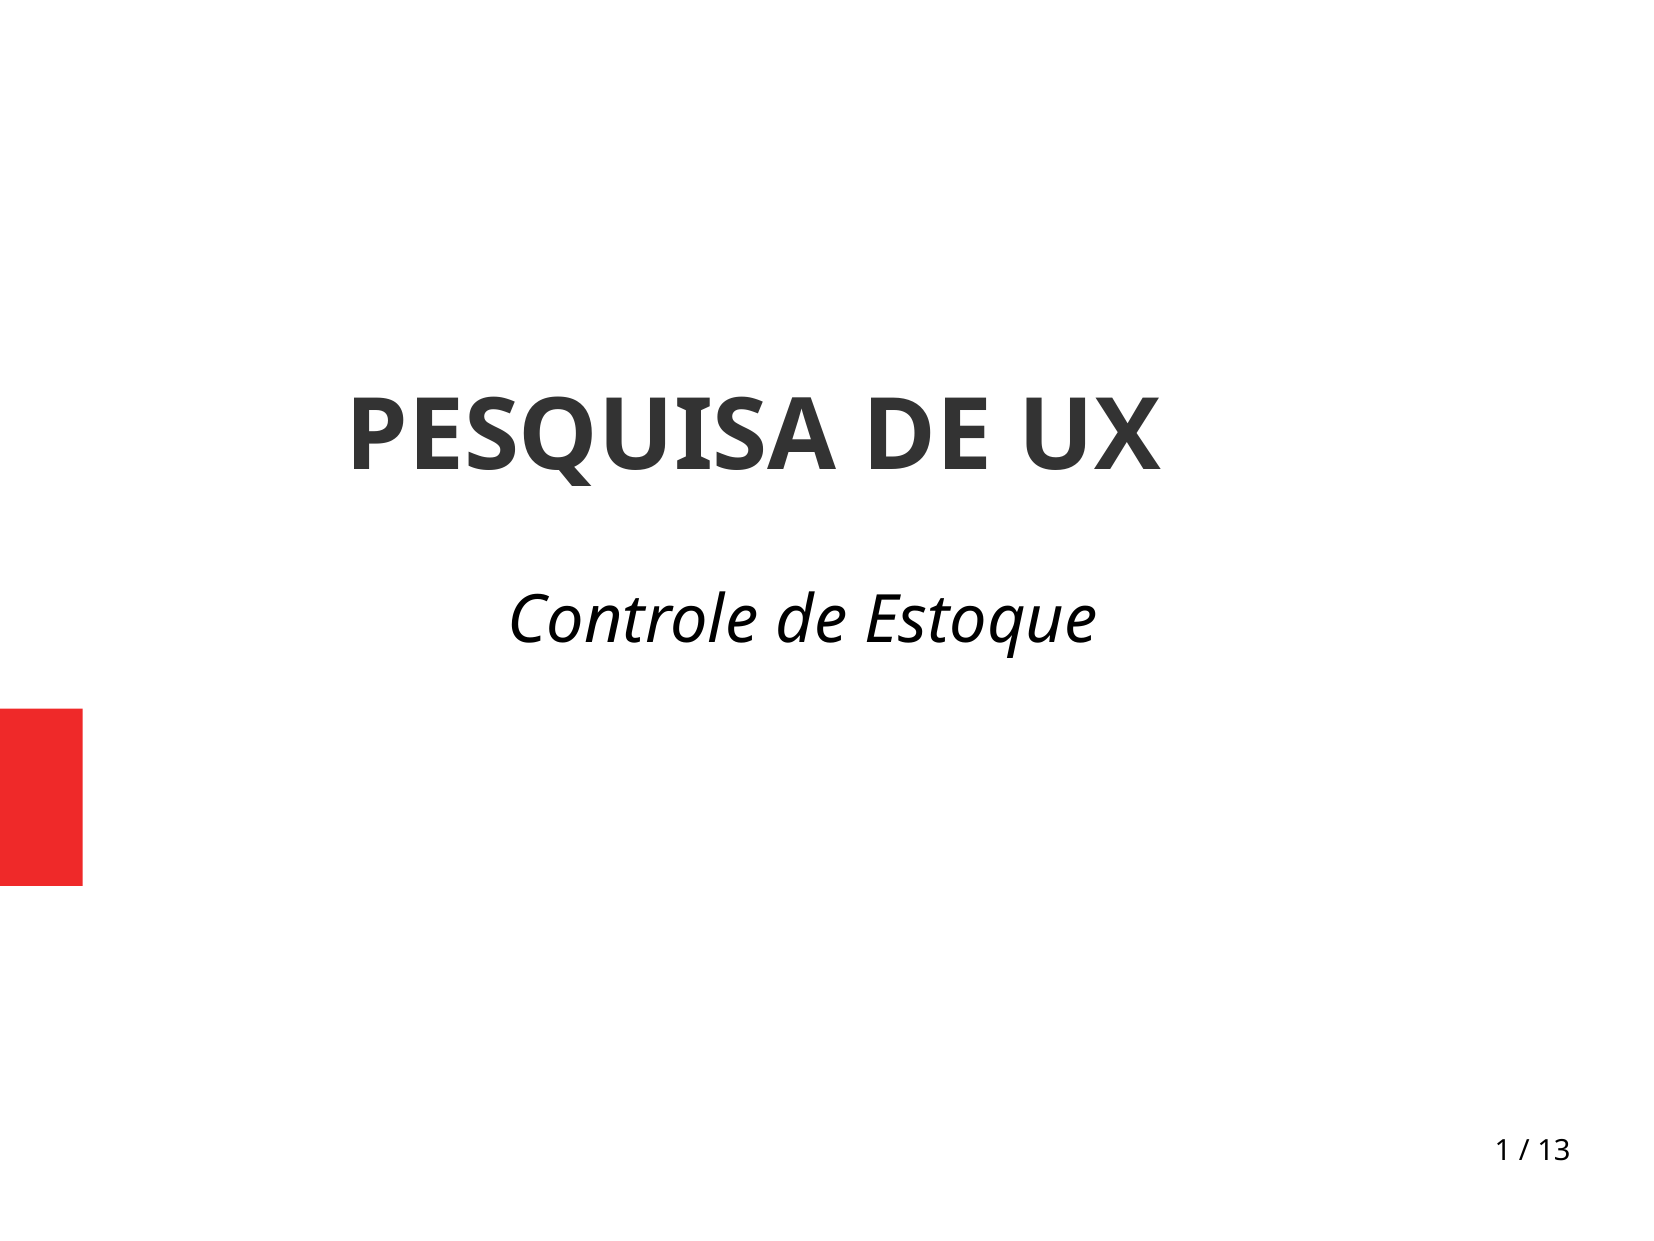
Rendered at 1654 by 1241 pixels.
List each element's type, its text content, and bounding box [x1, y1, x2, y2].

title PESQUISA DE UX [271, 294, 1359, 567]
subtitle Controle de Estoque [271, 535, 1335, 697]
